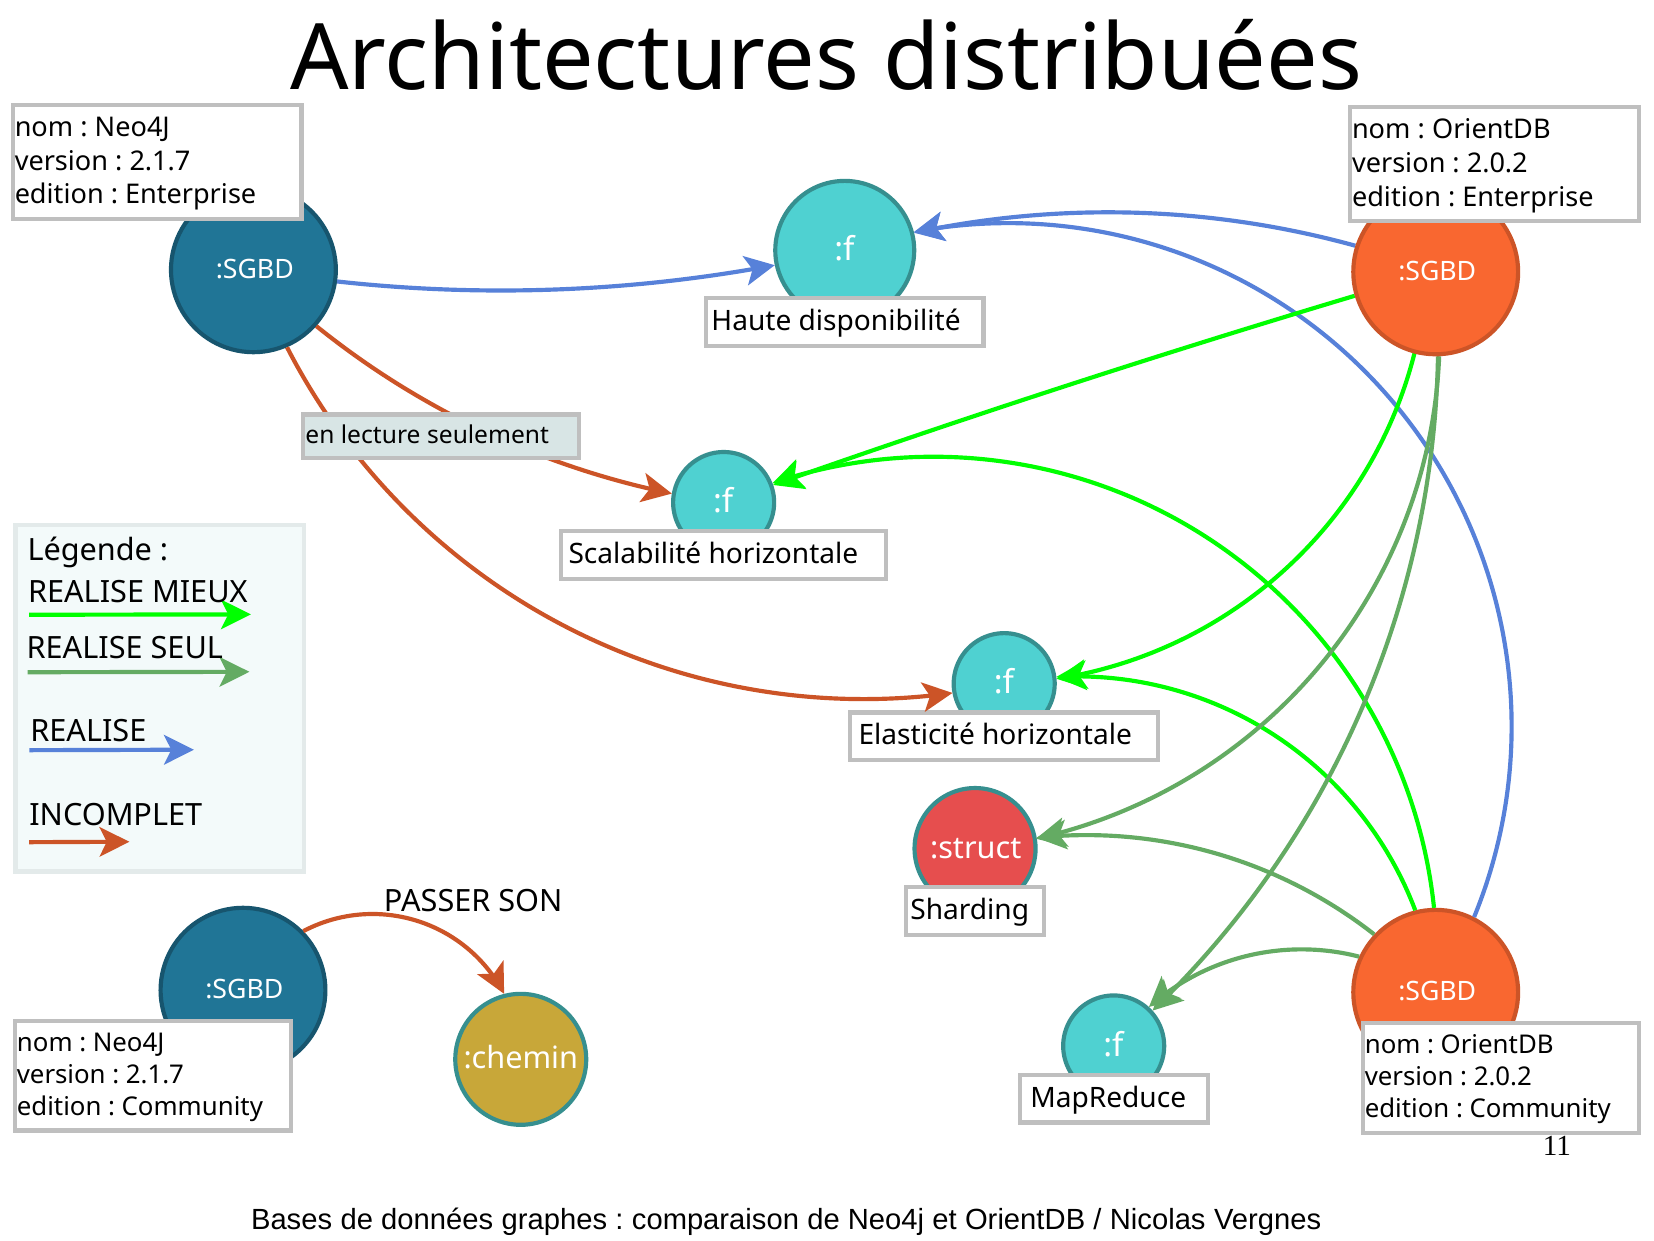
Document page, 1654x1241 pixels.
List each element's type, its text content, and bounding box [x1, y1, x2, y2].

text_box Bases de données graphes : comparaison de Neo4j et OrientDB / Nicolas Vergnes [236, 1195, 1339, 1241]
picture [0, 101, 1653, 1136]
title Architectures distribuées [82, 0, 1571, 101]
